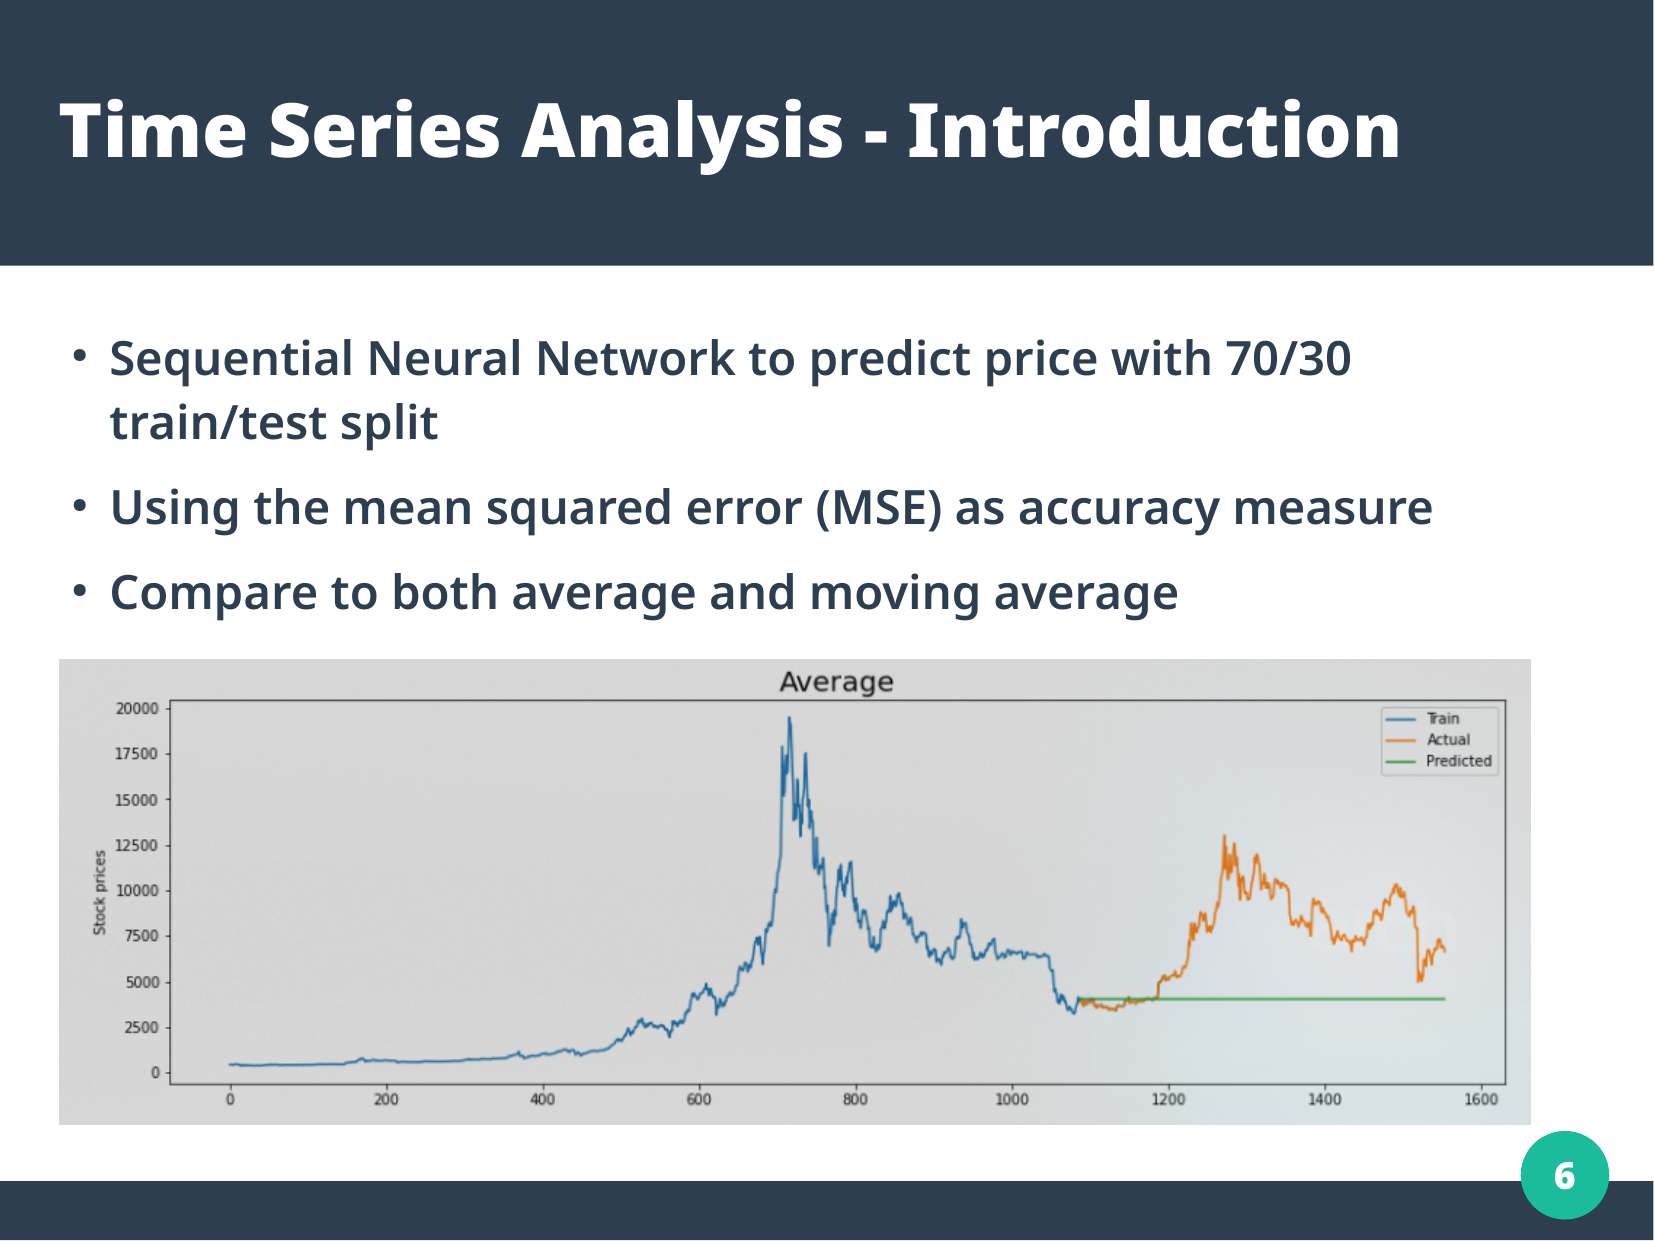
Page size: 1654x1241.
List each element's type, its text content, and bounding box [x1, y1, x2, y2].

picture [59, 659, 1531, 1126]
title Time Series Analysis - Introduction [59, 49, 1595, 207]
list Sequential Neural Network to predict price with 70/30 train/test split Using the mean squared error (MSE) as accuracy measure Compare to both average and moving average [59, 324, 1516, 631]
